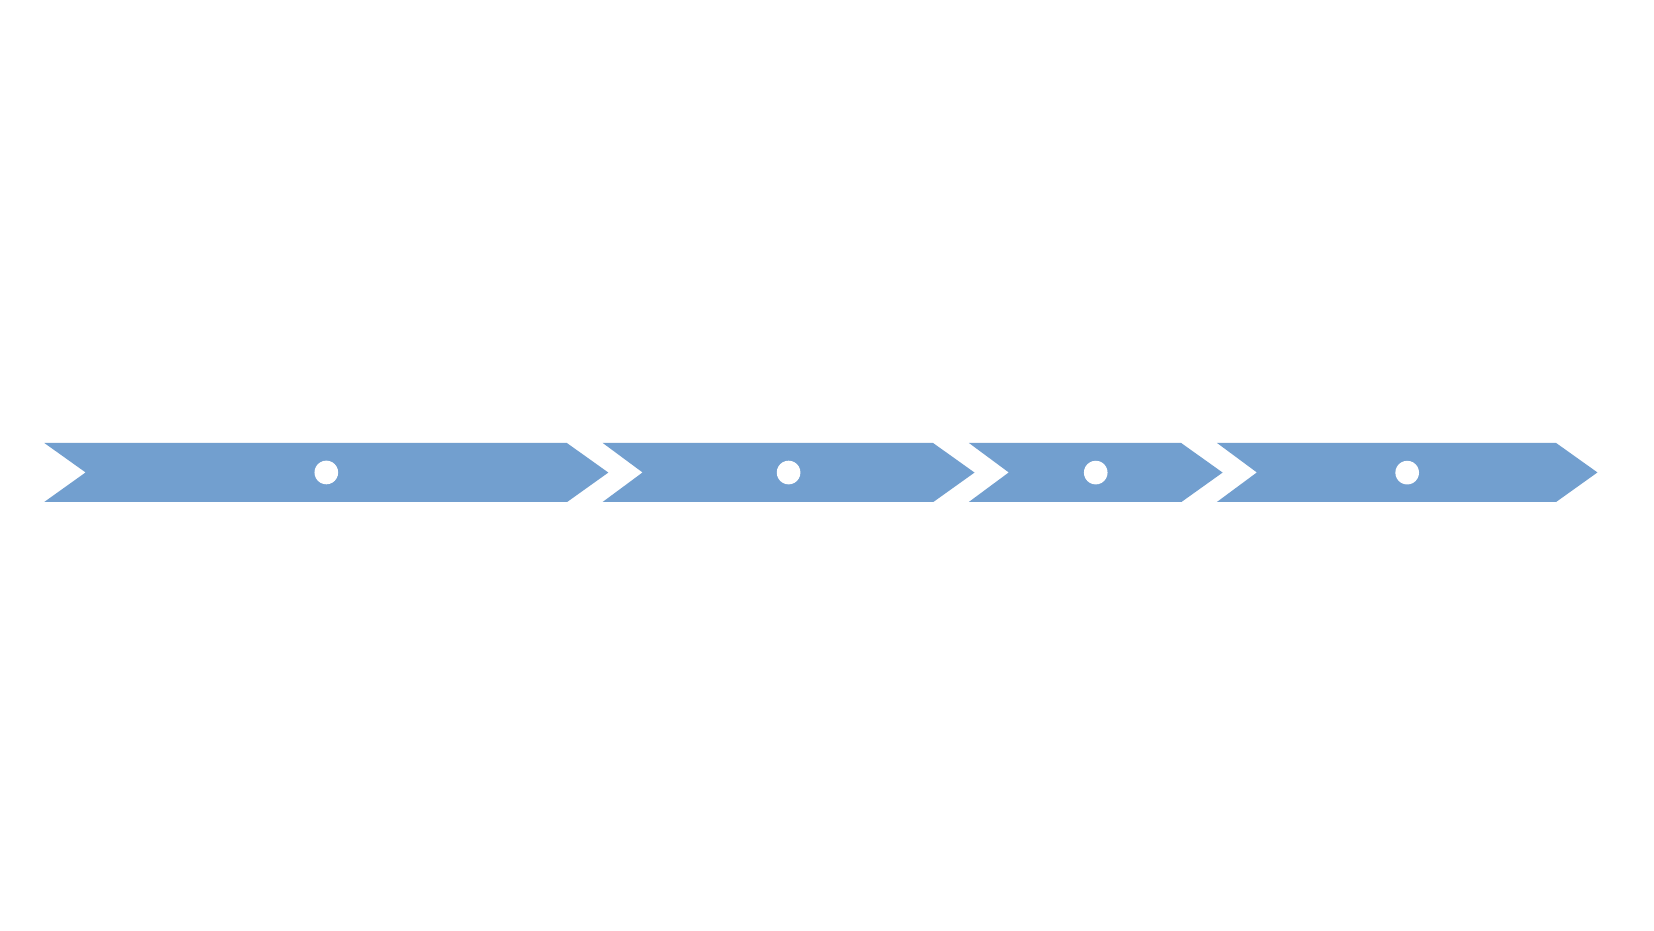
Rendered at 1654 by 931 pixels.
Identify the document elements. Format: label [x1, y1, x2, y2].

text_box [44, 442, 609, 502]
text_box [602, 442, 975, 502]
text_box [968, 442, 1223, 502]
text_box [1216, 442, 1598, 503]
